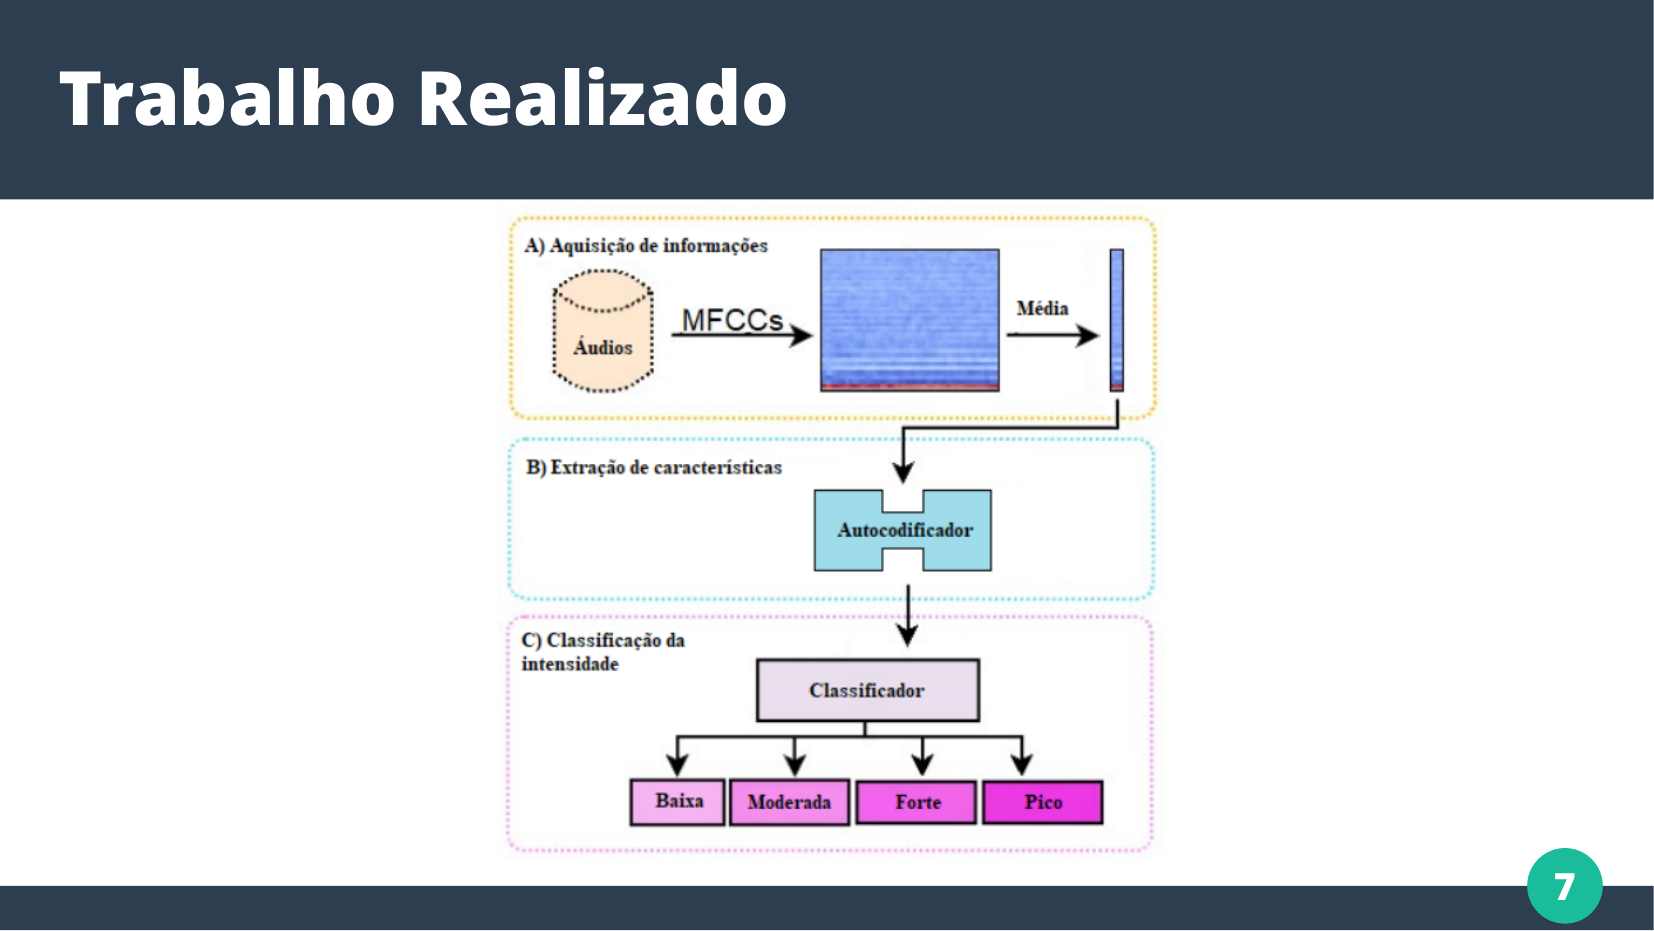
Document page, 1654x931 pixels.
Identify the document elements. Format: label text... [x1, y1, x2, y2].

title Trabalho Realizado [59, 37, 1595, 156]
picture [489, 205, 1165, 864]
